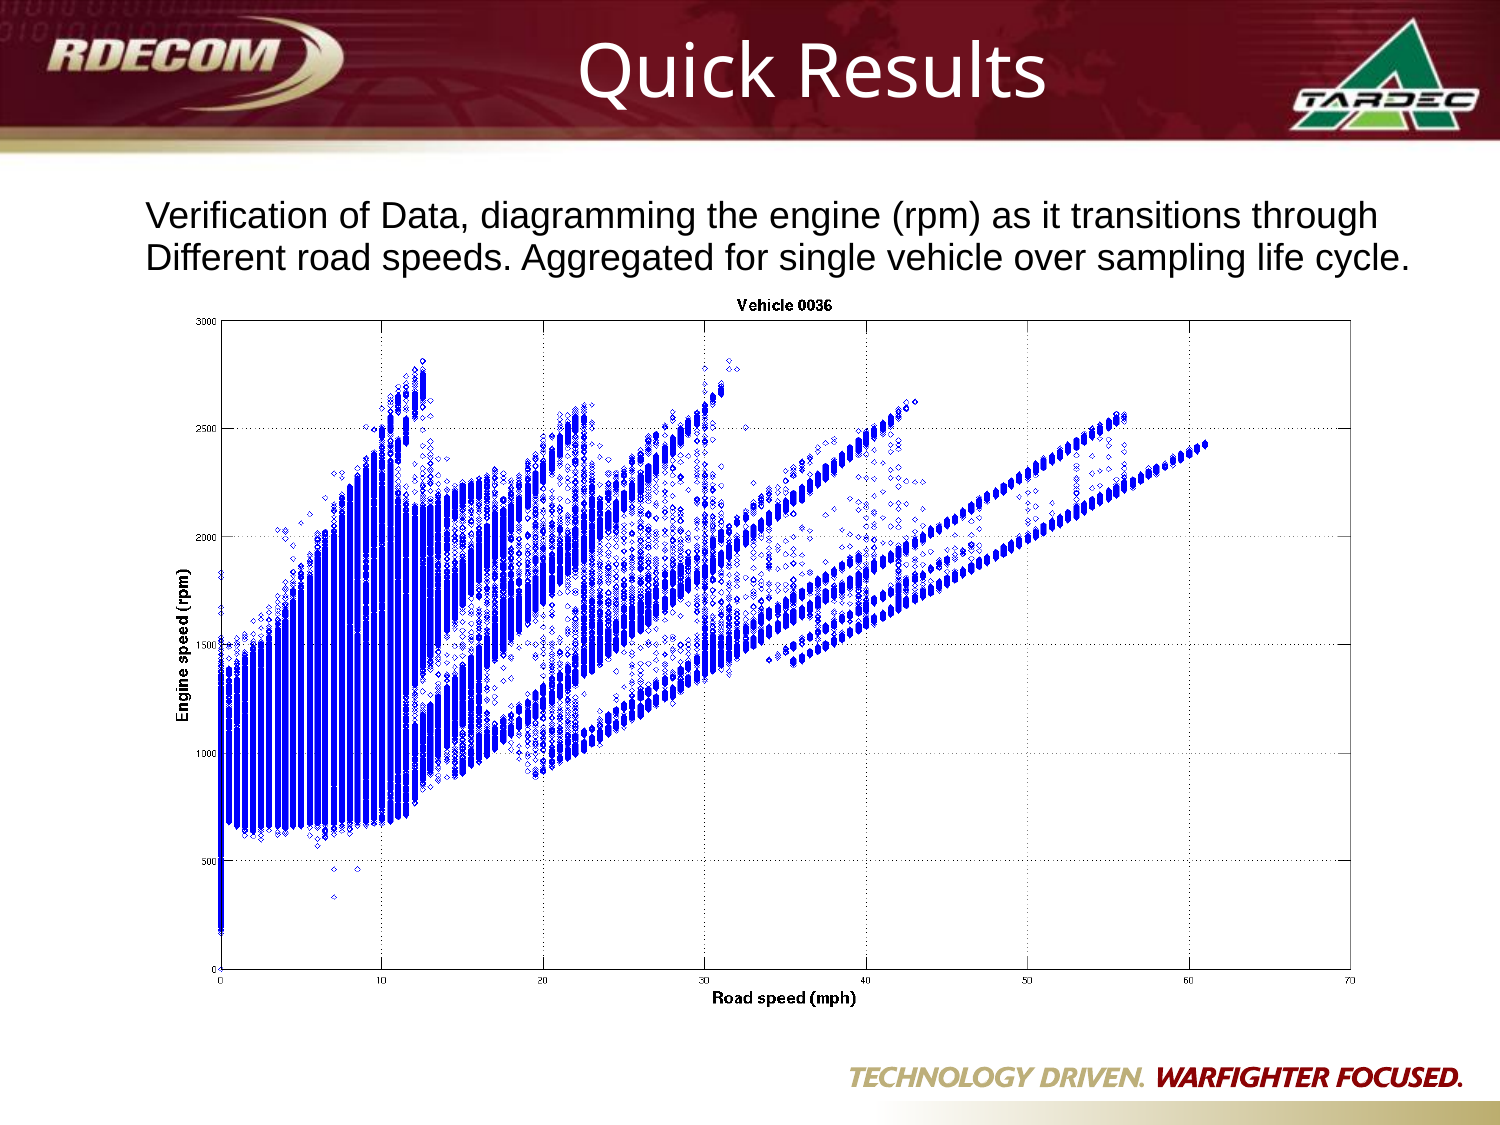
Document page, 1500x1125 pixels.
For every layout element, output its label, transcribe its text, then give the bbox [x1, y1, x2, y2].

text_box Verification of Data, diagramming the engine (rpm) as it transitions through Different road speeds. Aggregated for single vehicle over sampling life cycle. [130, 187, 1437, 286]
picture [31, 260, 1489, 1056]
picture [0, 0, 1500, 171]
title Quick Results [350, 7, 1275, 131]
